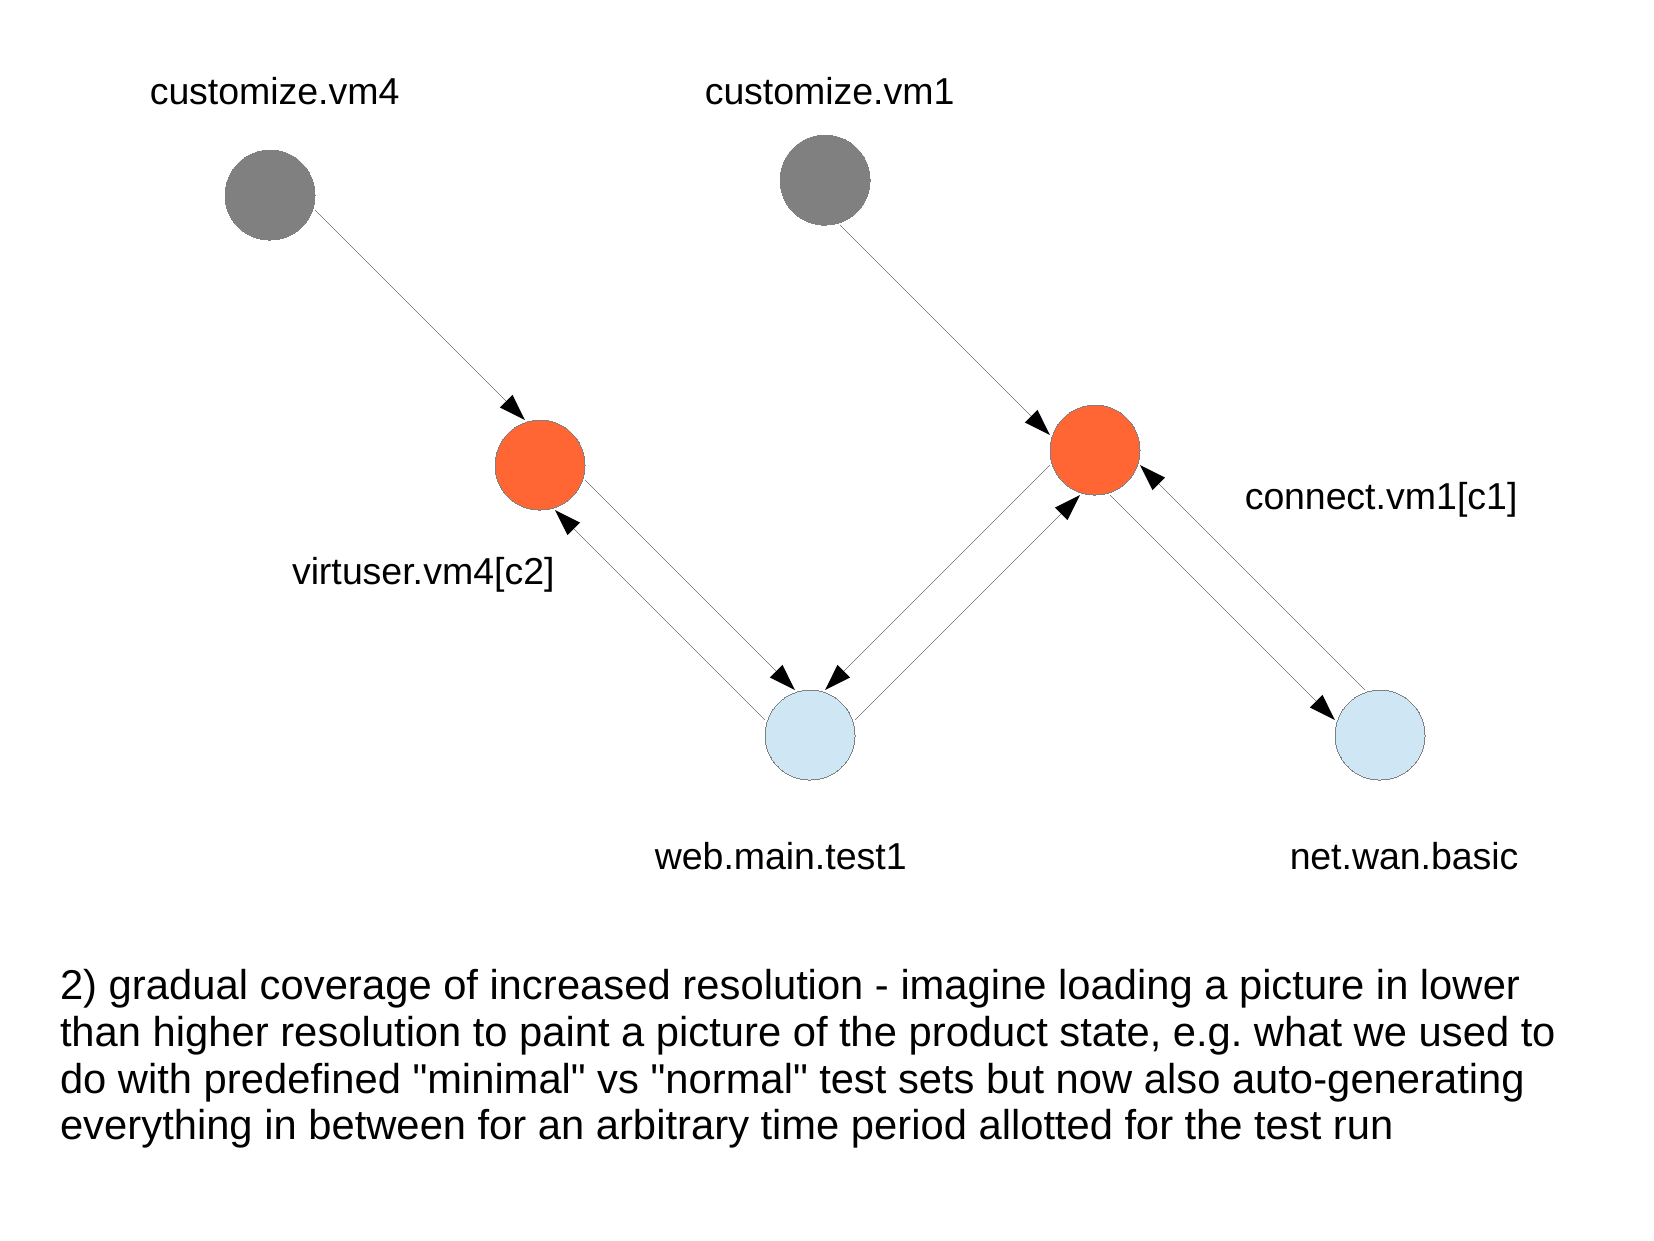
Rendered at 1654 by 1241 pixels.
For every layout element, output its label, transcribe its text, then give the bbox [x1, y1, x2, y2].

text_box [495, 420, 586, 511]
text_box virtuser.vm4[c2] [277, 543, 570, 601]
text_box [225, 150, 316, 241]
subtitle 2) gradual coverage of increased resolution - imagine loading a picture in lower than higher resolution to paint a picture of the product state, e.g. what we used to do with predefined "minimal" vs "normal" test sets but now also auto-generating everything in between for an arbitrary time period allotted for the test run [60, 939, 1591, 1172]
text_box [1050, 405, 1141, 496]
text_box customize.vm1 [690, 63, 1011, 121]
text_box [780, 135, 871, 226]
text_box [1335, 690, 1426, 781]
text_box [765, 690, 856, 781]
text_box net.wan.basic [1275, 828, 1580, 886]
text_box customize.vm4 [135, 63, 456, 121]
text_box web.main.test1 [640, 828, 958, 886]
text_box connect.vm1[c1] [1230, 468, 1545, 526]
